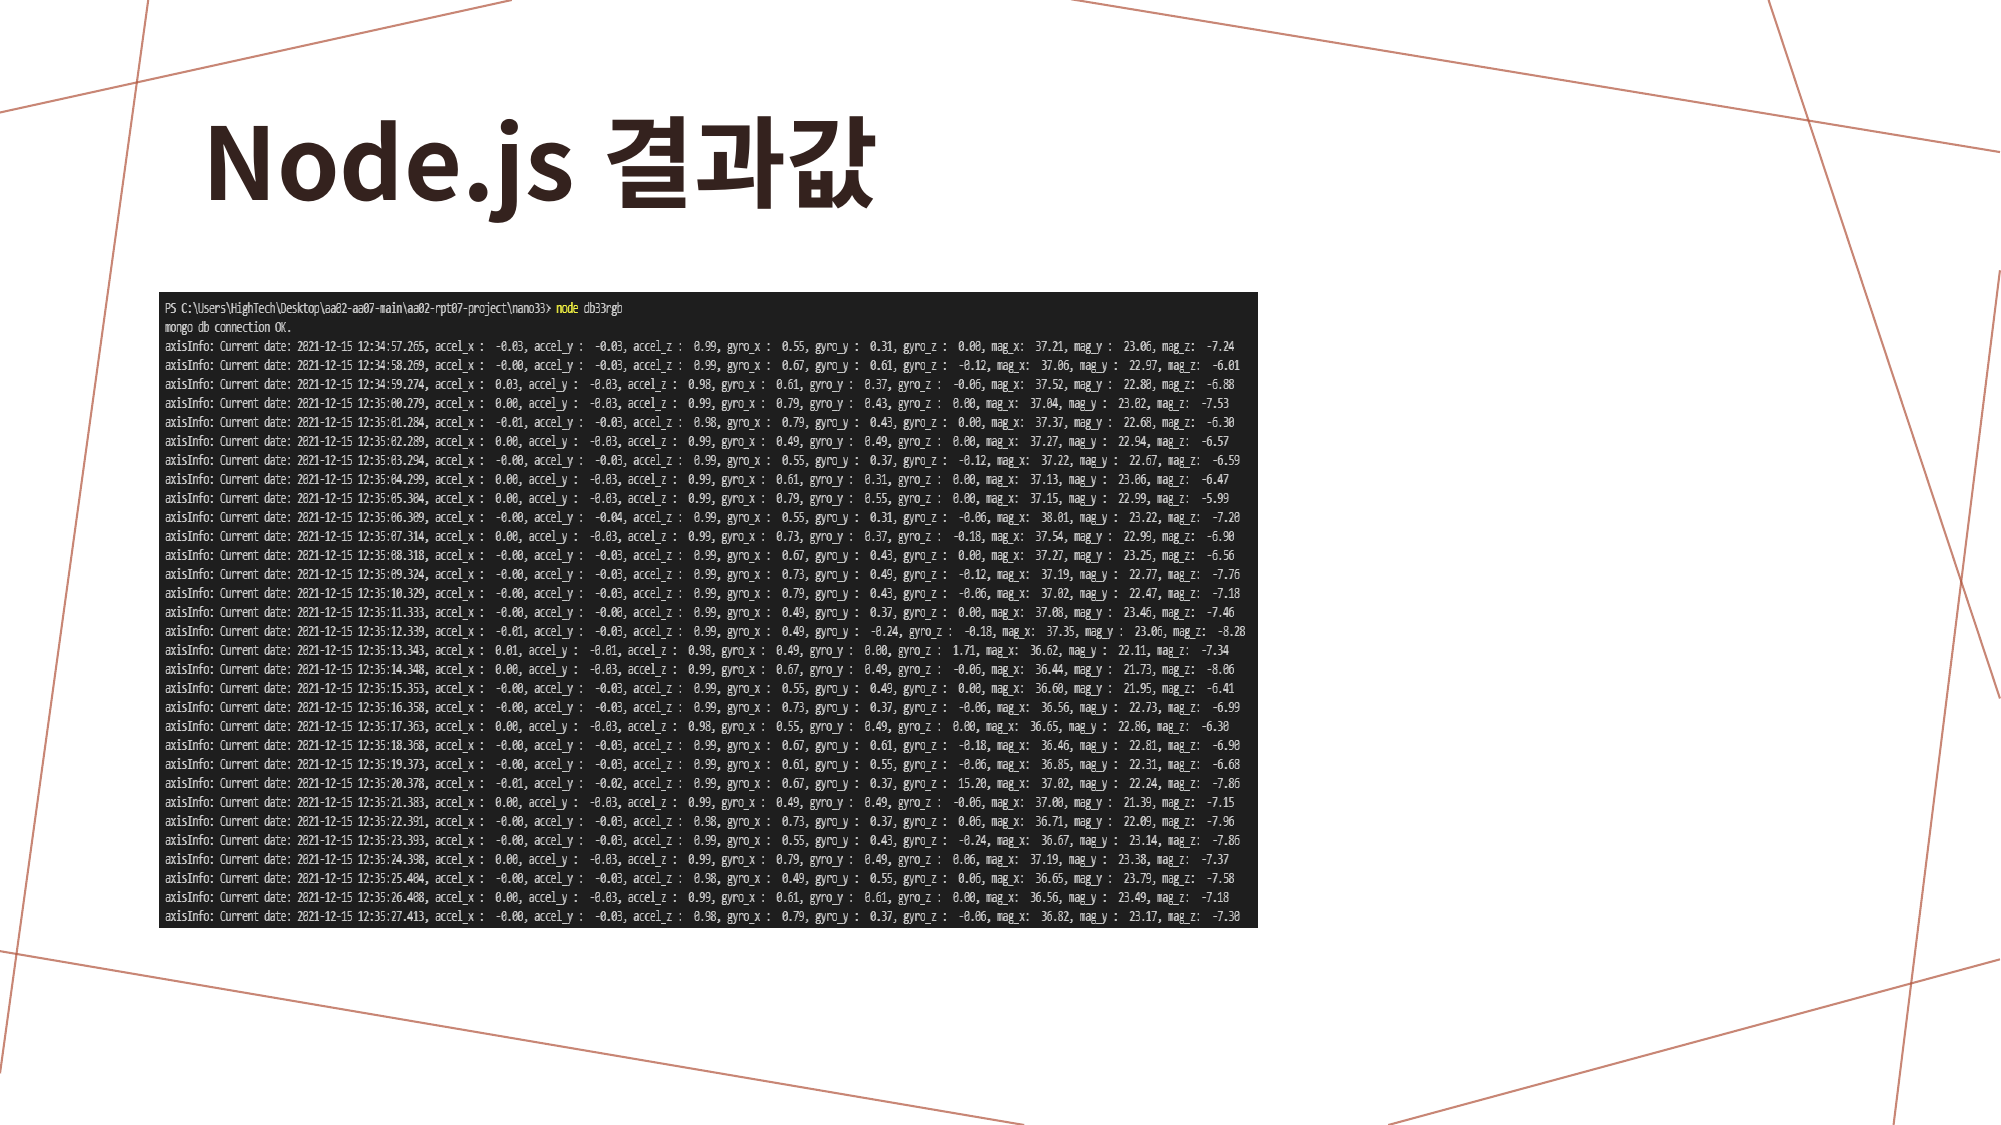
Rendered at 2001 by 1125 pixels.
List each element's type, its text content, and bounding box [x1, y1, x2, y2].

title Node.js 결과값 [187, 87, 1813, 315]
picture [159, 292, 1258, 928]
